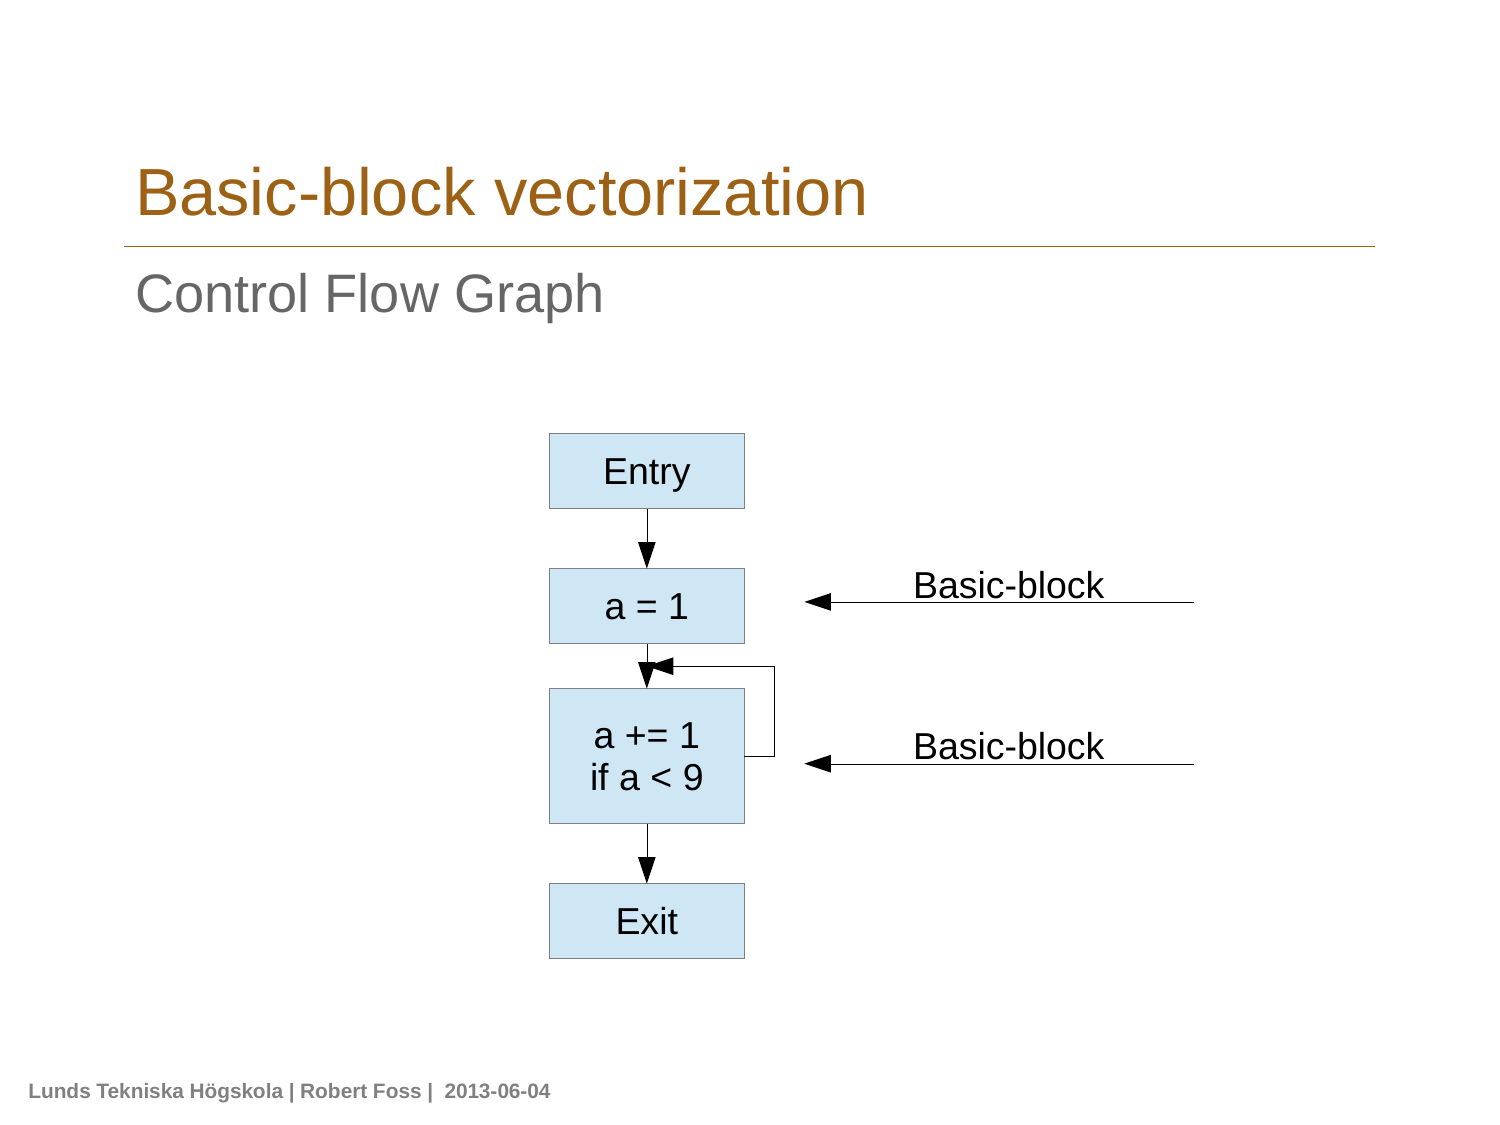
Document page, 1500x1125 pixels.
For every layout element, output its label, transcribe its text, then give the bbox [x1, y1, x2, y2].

title Basic-block vectorization [120, 120, 1500, 258]
text_box Basic-block [898, 556, 1120, 614]
text_box Basic-block [898, 718, 1120, 776]
title Control Flow Graph [120, 238, 1035, 344]
text_box Entry [549, 433, 745, 509]
text_box a = 1 [549, 568, 745, 644]
text_box Exit [549, 883, 745, 959]
text_box a += 1 if a < 9 [549, 688, 745, 824]
